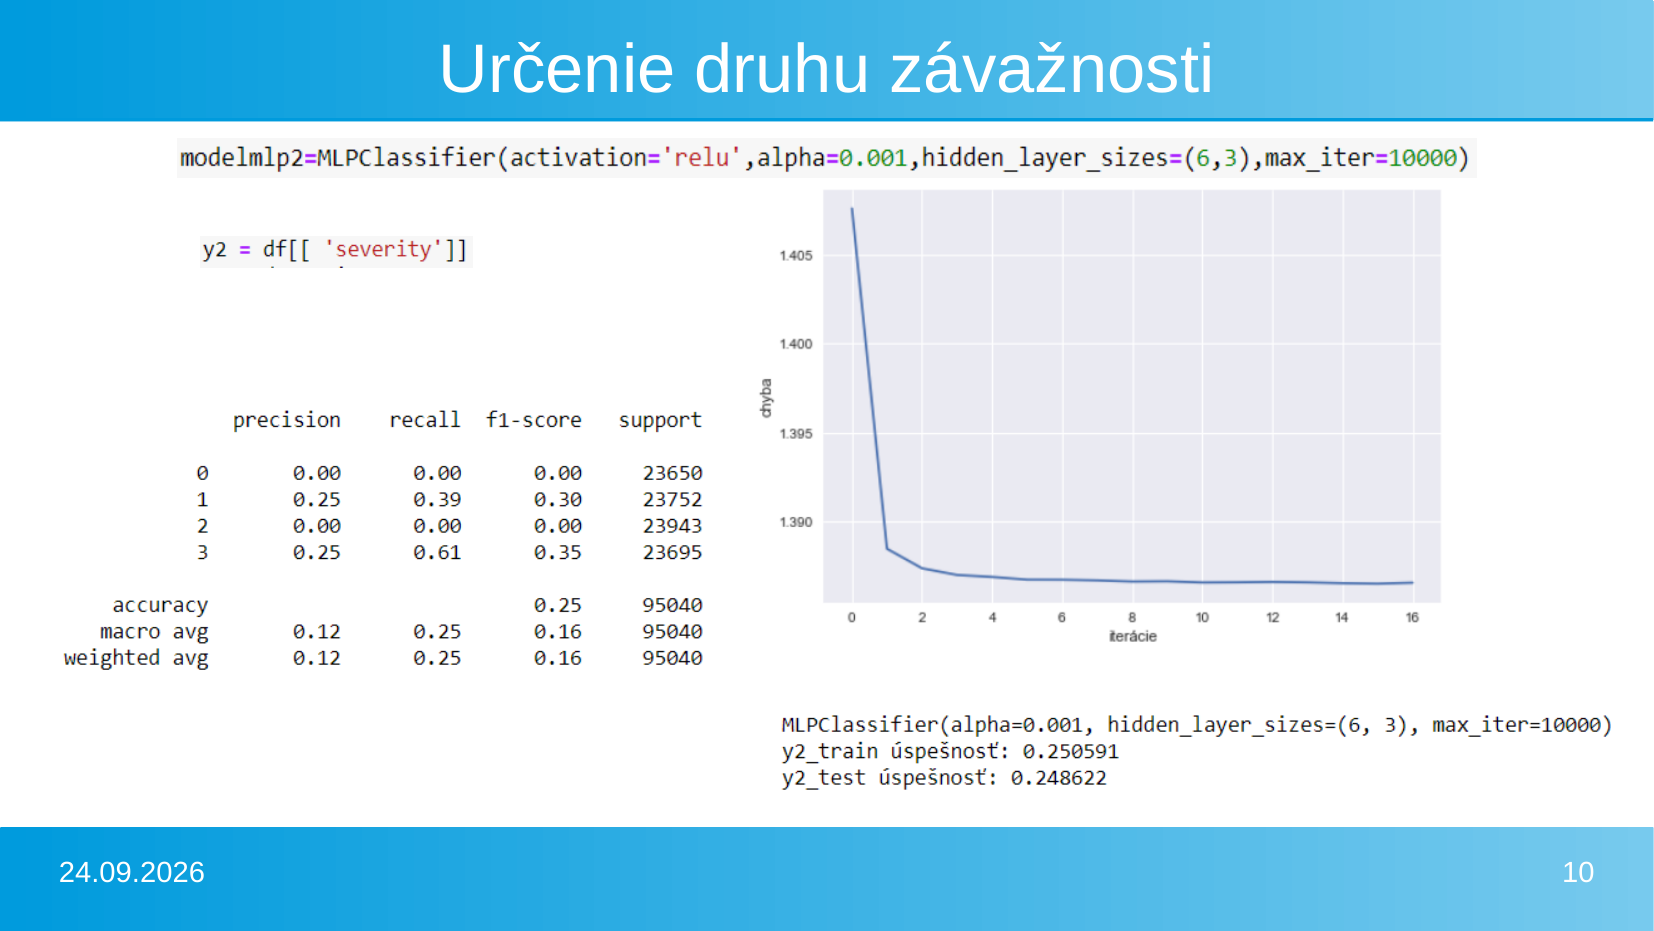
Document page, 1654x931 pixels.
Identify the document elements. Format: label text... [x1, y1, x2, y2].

picture [767, 708, 1651, 815]
picture [49, 138, 1477, 680]
title Určenie druhu závažnosti [59, 29, 1595, 108]
picture [200, 236, 473, 268]
